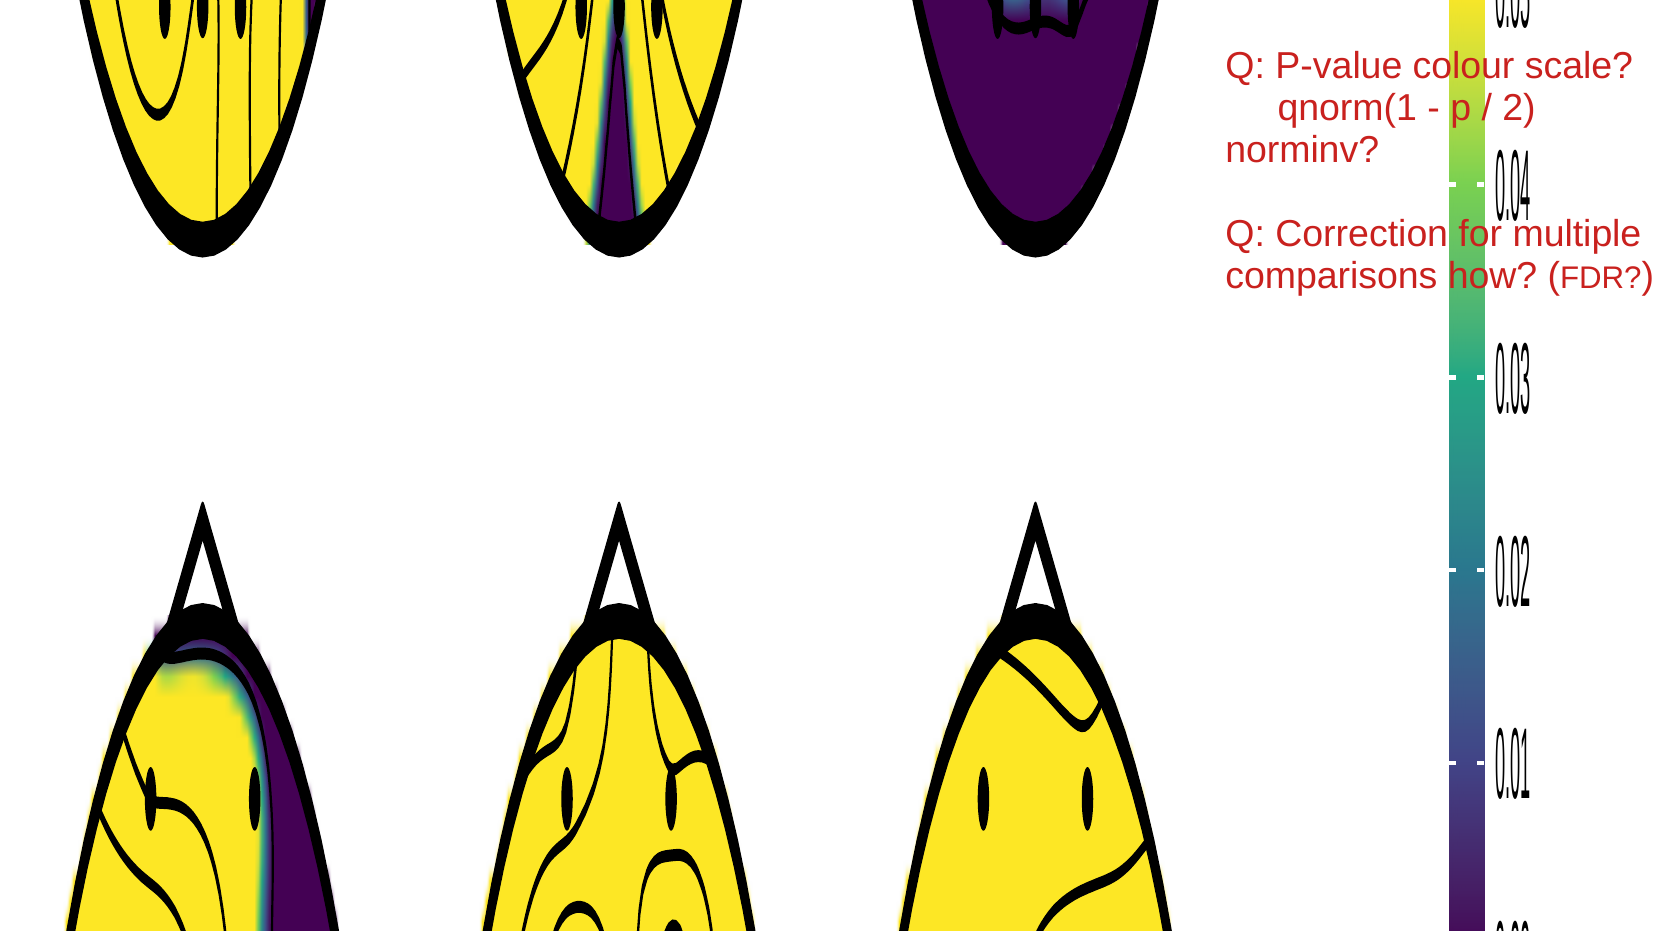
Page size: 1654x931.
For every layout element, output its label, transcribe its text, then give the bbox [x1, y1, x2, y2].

picture [0, 0, 1530, 931]
text_box Q: P-value colour scale? qnorm(1 - p / 2) norminv? Q: Correction for multiple comparisons how? (FDR?) [1210, 37, 1654, 304]
